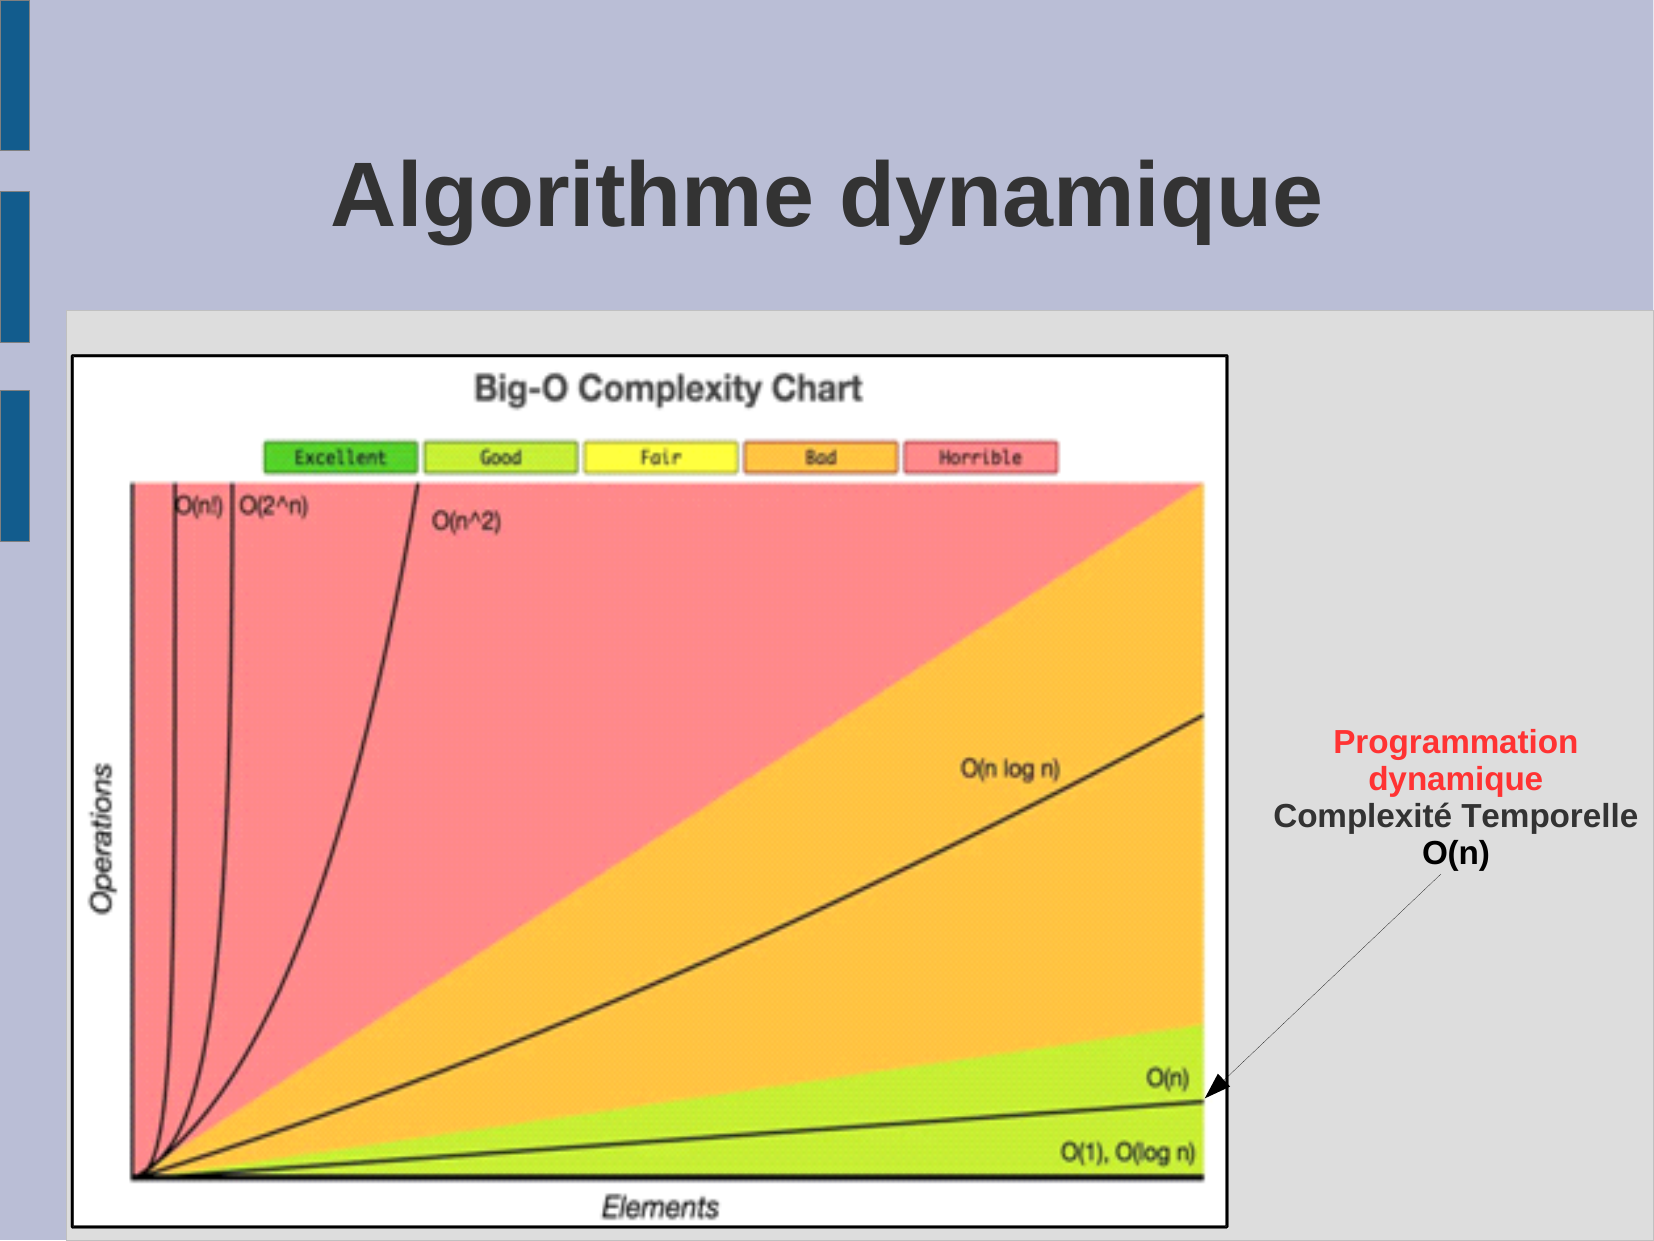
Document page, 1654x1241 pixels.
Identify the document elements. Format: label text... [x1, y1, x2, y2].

title Algorithme dynamique [121, 91, 1534, 299]
picture [70, 354, 1229, 1229]
title Programmation dynamique Complexité Temporelle O(n) [1251, 720, 1654, 875]
